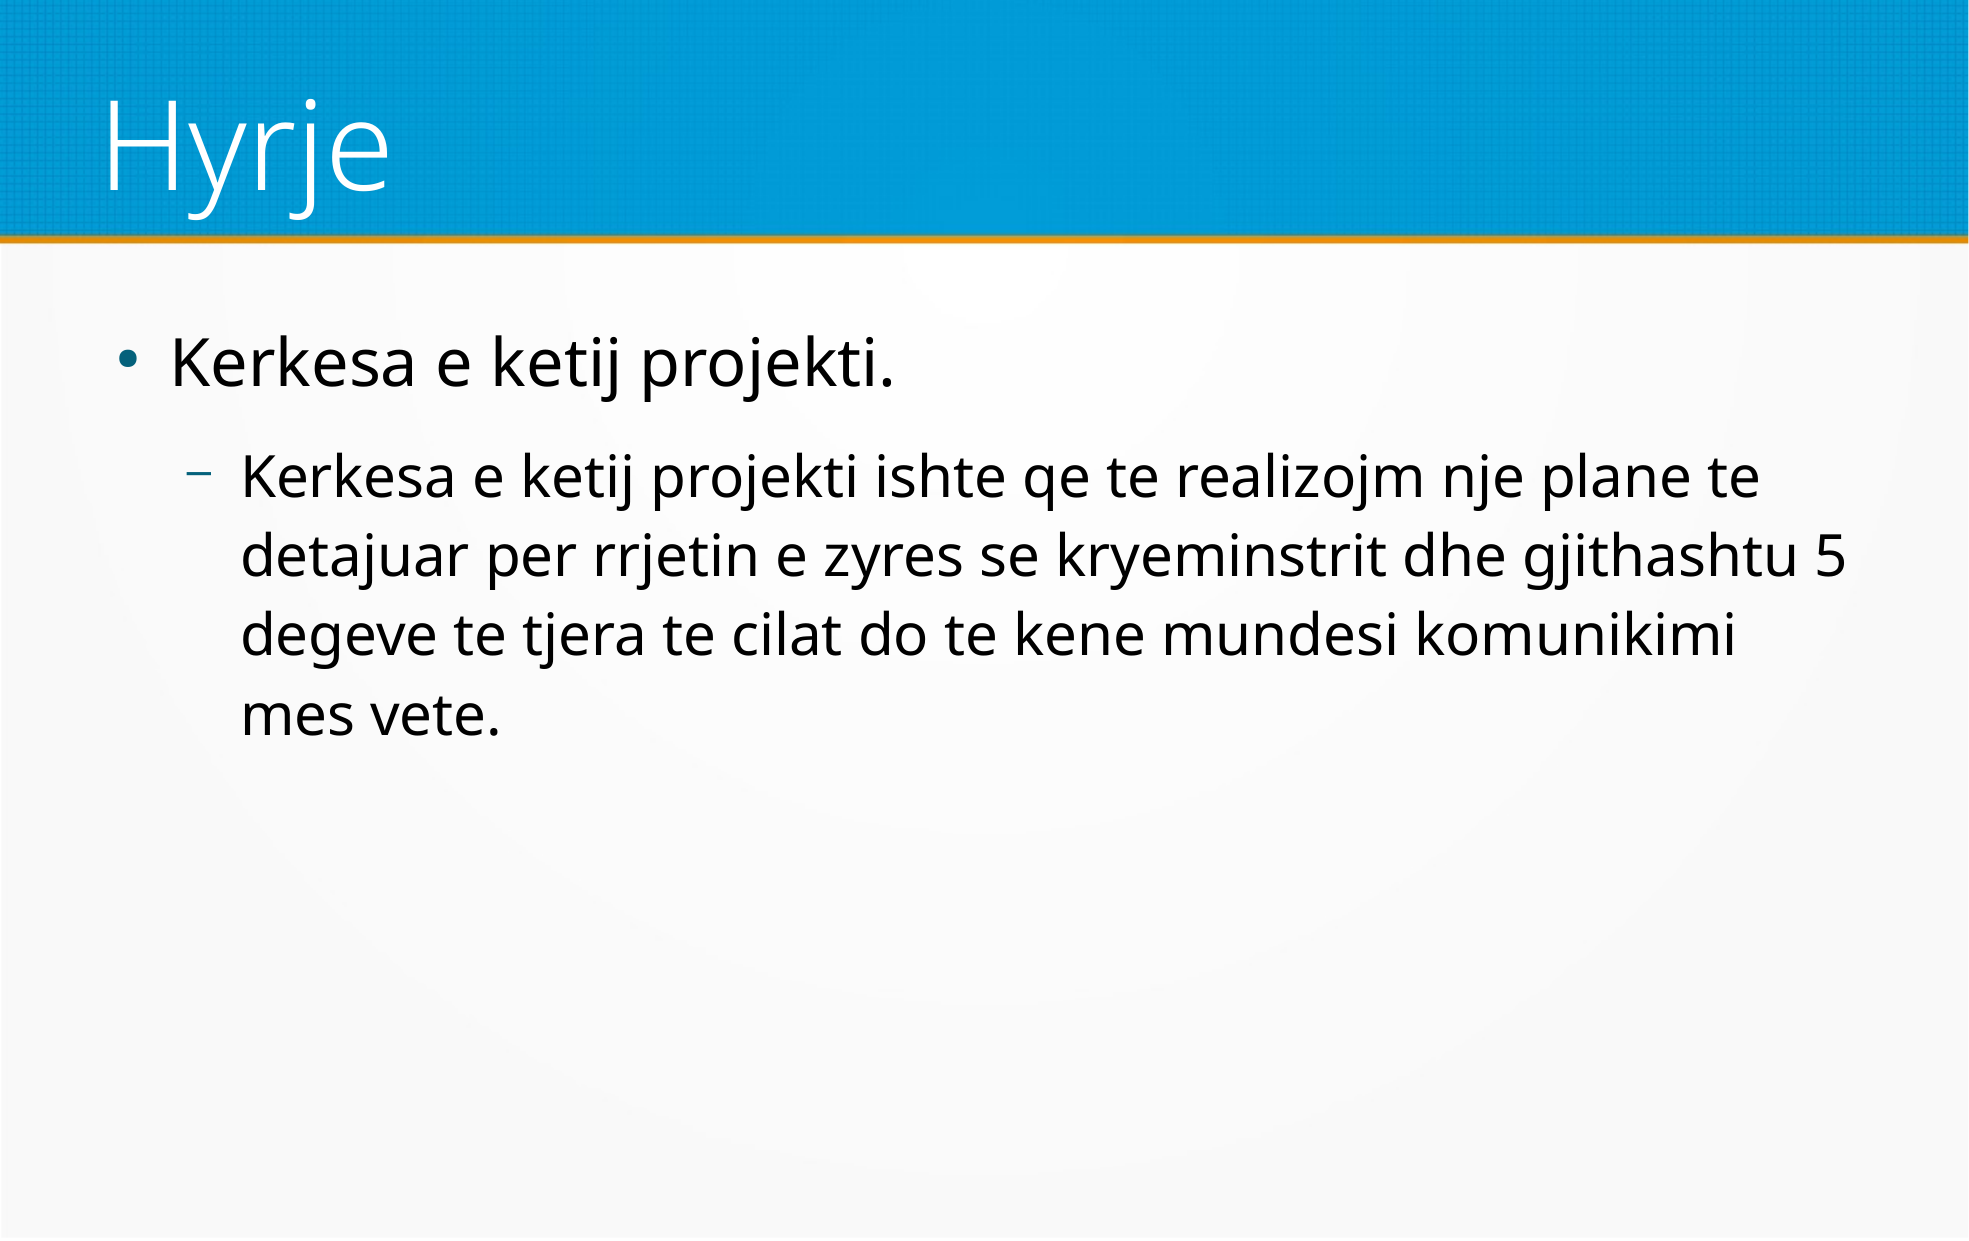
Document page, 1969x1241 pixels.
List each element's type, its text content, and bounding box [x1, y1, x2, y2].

list Kerkesa e ketij projekti. Kerkesa e ketij projekti ishte qe te realizojm nje plane te detajuar per rrjetin e zyres se kryeminstrit dhe gjithashtu 5 degeve te tjera te cilat do te kene mundesi komunikimi mes vete. [98, 315, 1861, 1081]
title Hyrje [98, 19, 1870, 227]
picture [0, 233, 1969, 1241]
